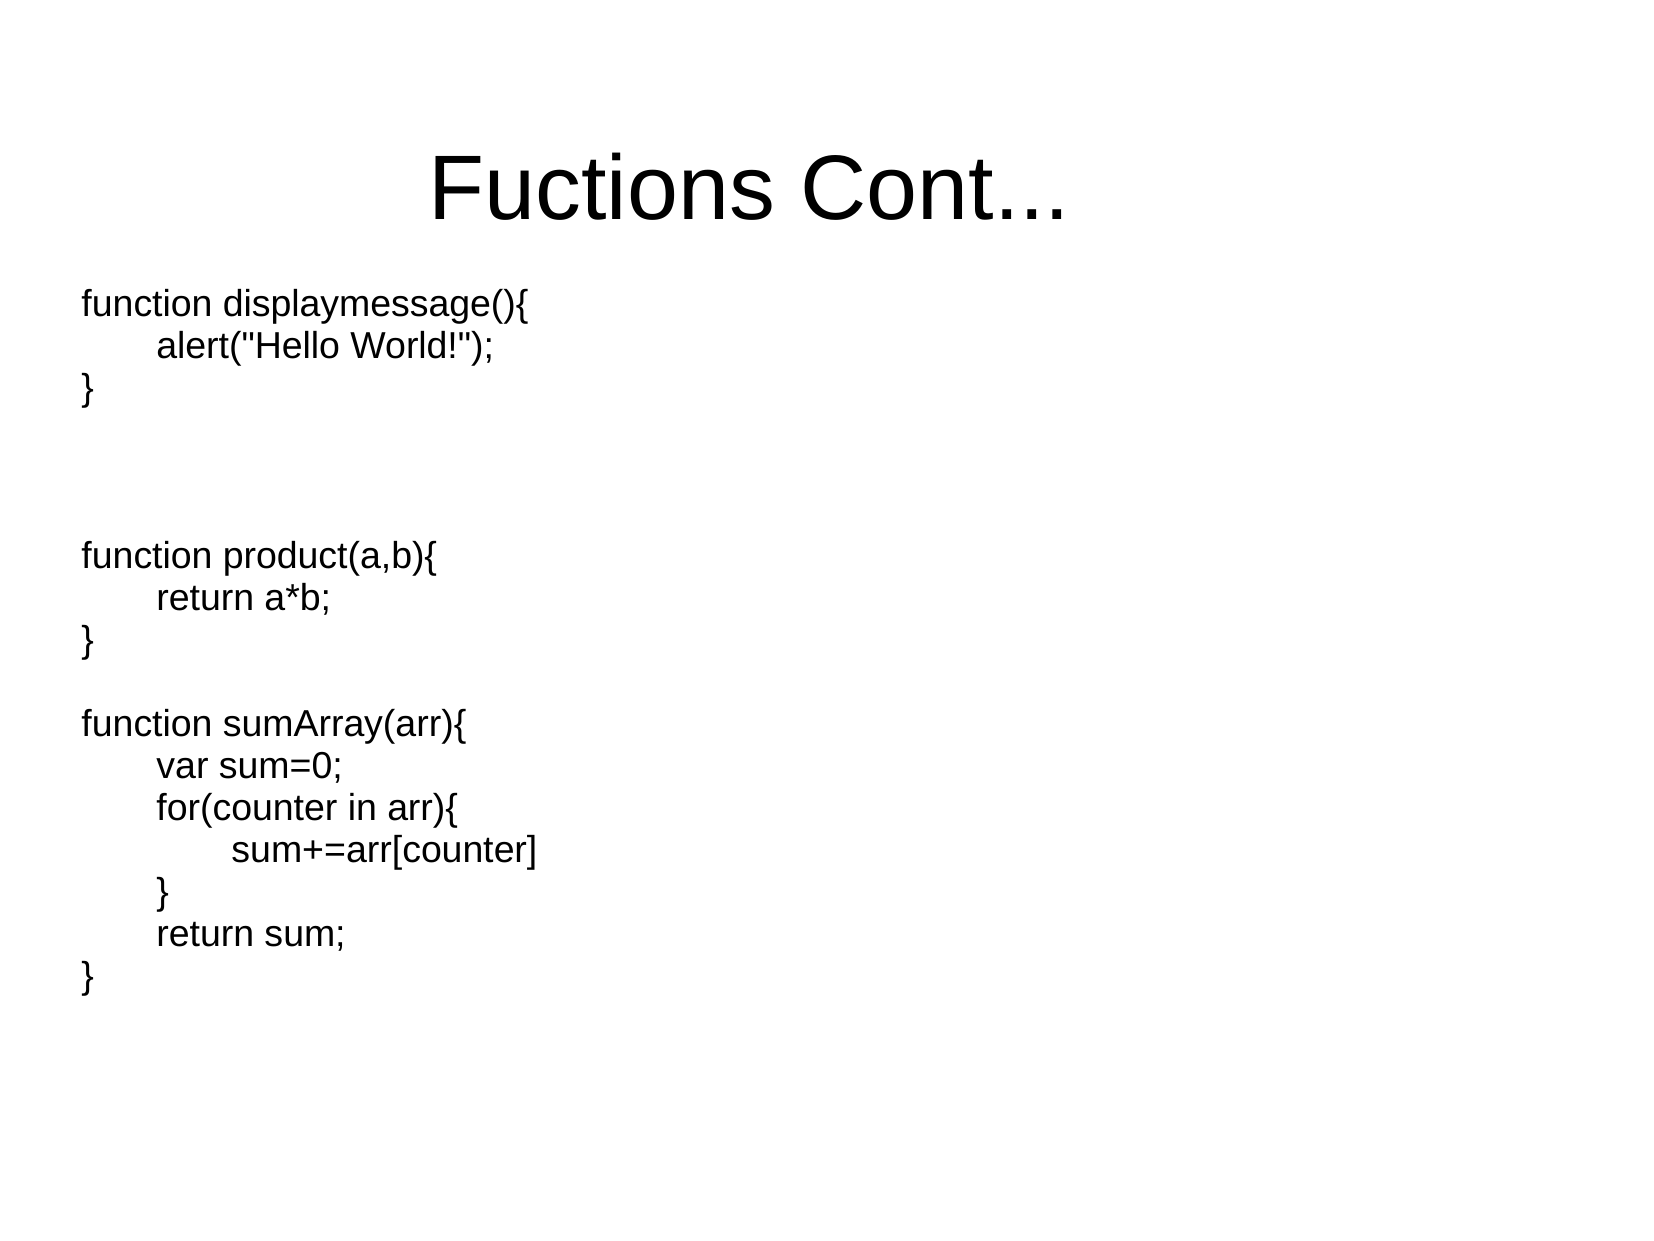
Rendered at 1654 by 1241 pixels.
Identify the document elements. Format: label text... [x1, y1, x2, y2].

title Fuctions Cont... [75, 82, 1426, 293]
text_box function displaymessage(){ alert("Hello World!"); } function product(a,b){ return a*b; } function sumArray(arr){ var sum=0; for(counter in arr){ sum+=arr[counter] } return sum; } [66, 275, 1425, 1004]
